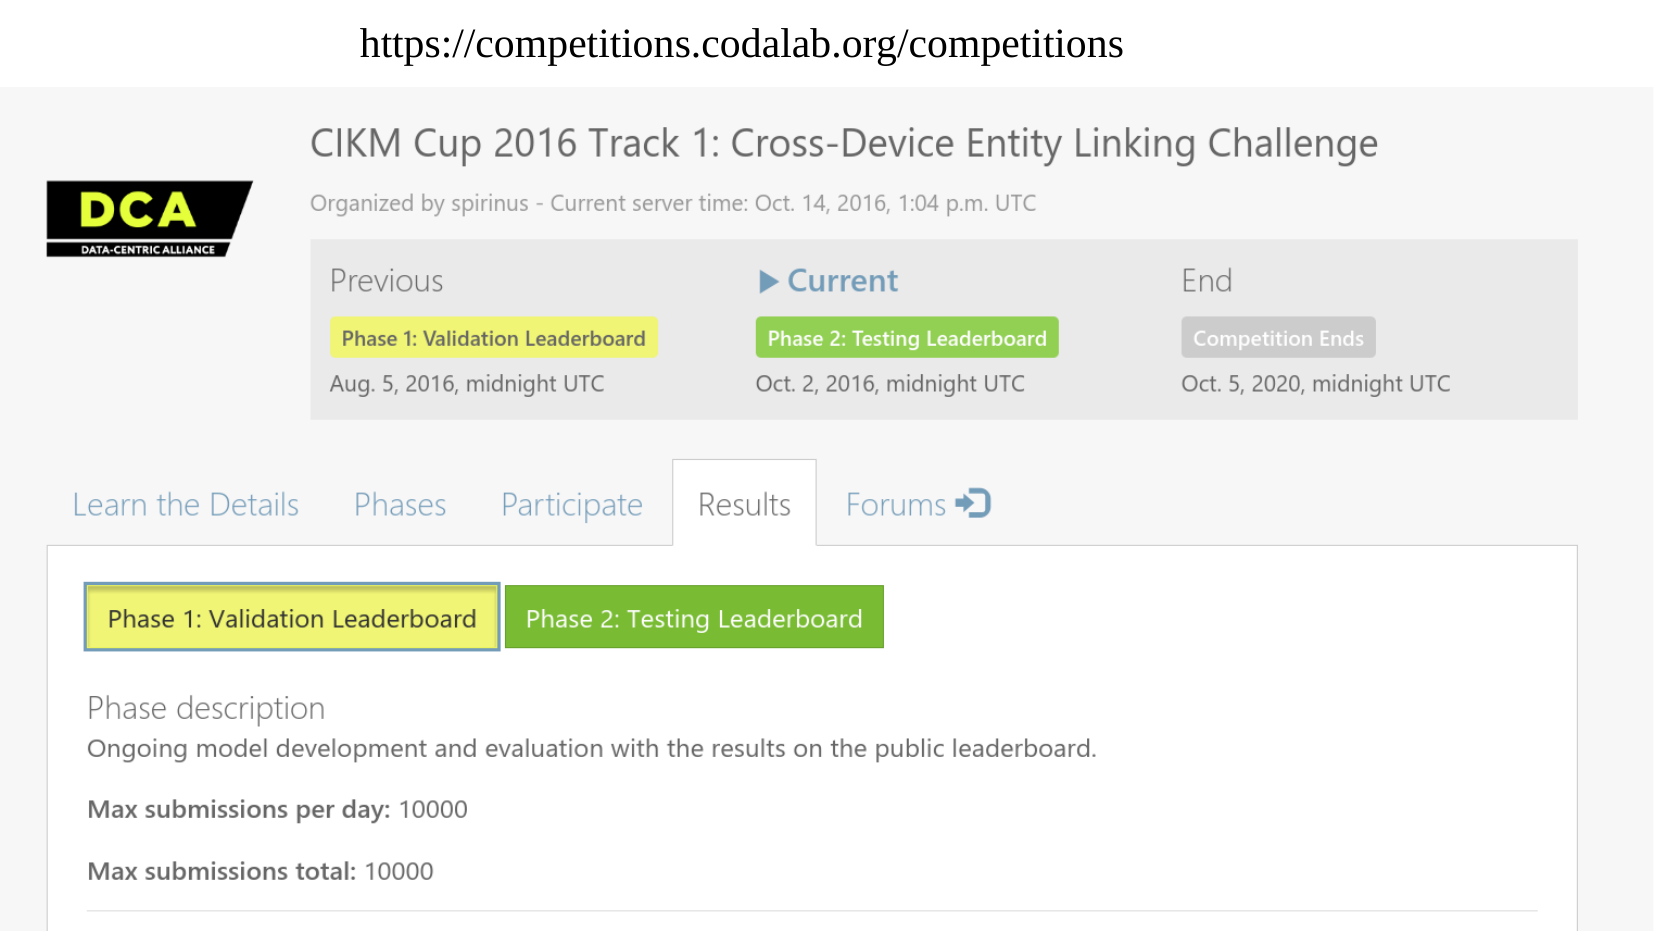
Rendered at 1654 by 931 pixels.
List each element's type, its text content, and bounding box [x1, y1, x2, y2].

text_box https://competitions.codalab.org/competitions [345, 13, 1140, 75]
picture [0, 87, 1654, 931]
